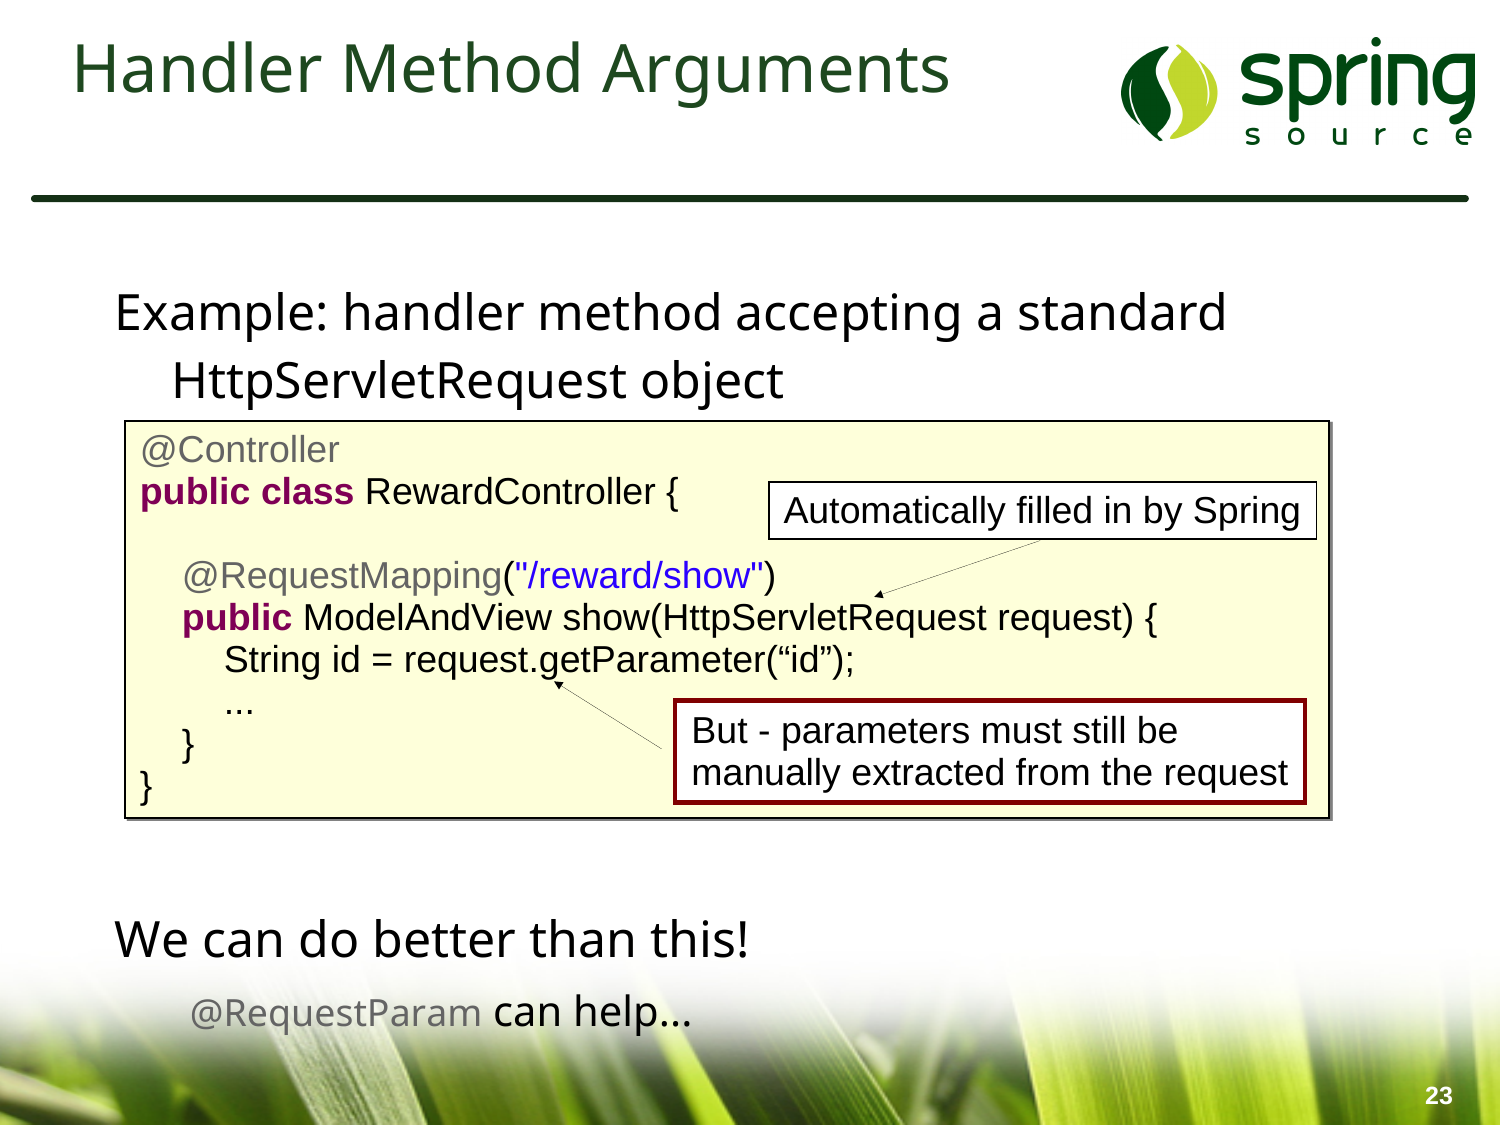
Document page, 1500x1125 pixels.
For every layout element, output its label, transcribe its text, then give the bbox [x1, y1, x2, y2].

text_box @Controller public class RewardController { @RequestMapping("/reward/show") public ModelAndView show(HttpServletRequest request) { String id = request.getParameter(“id”); ... } } [125, 420, 1329, 818]
text_box But - parameters must still be manually extracted from the request [675, 700, 1306, 803]
picture [1121, 37, 1475, 145]
title Handler Method Arguments [56, 13, 1089, 176]
list Example: handler method accepting a standard HttpServletRequest object We can do better than this! @RequestParam can help... [99, 269, 1390, 961]
text_box Automatically filled in by Spring [768, 481, 1317, 540]
picture [0, 944, 1500, 1125]
